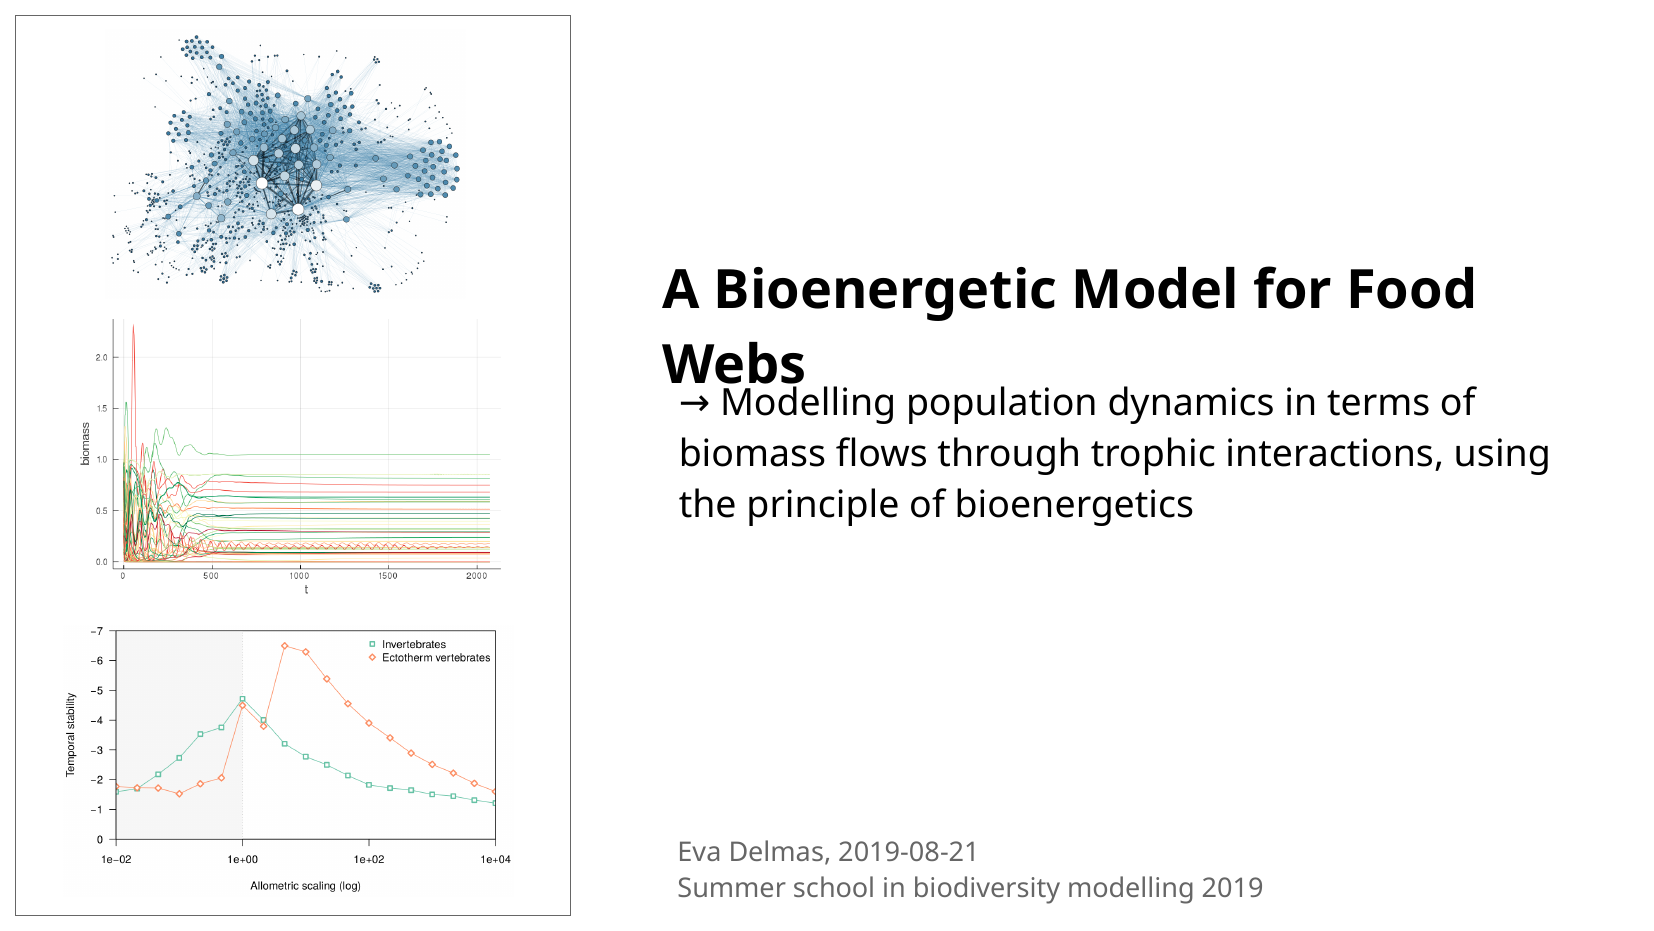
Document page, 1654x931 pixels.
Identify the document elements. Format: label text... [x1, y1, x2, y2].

picture [75, 314, 504, 601]
text_box A Bioenergetic Model for Food Webs [647, 243, 1546, 327]
picture [105, 29, 466, 299]
picture [63, 625, 514, 897]
text_box Eva Delmas, 2019-08-21 Summer school in biodiversity modelling 2019 [662, 825, 1653, 908]
text_box → Modelling population dynamics in terms of biomass flows through trophic interactions, using the principle of bioenergetics [664, 368, 1576, 524]
